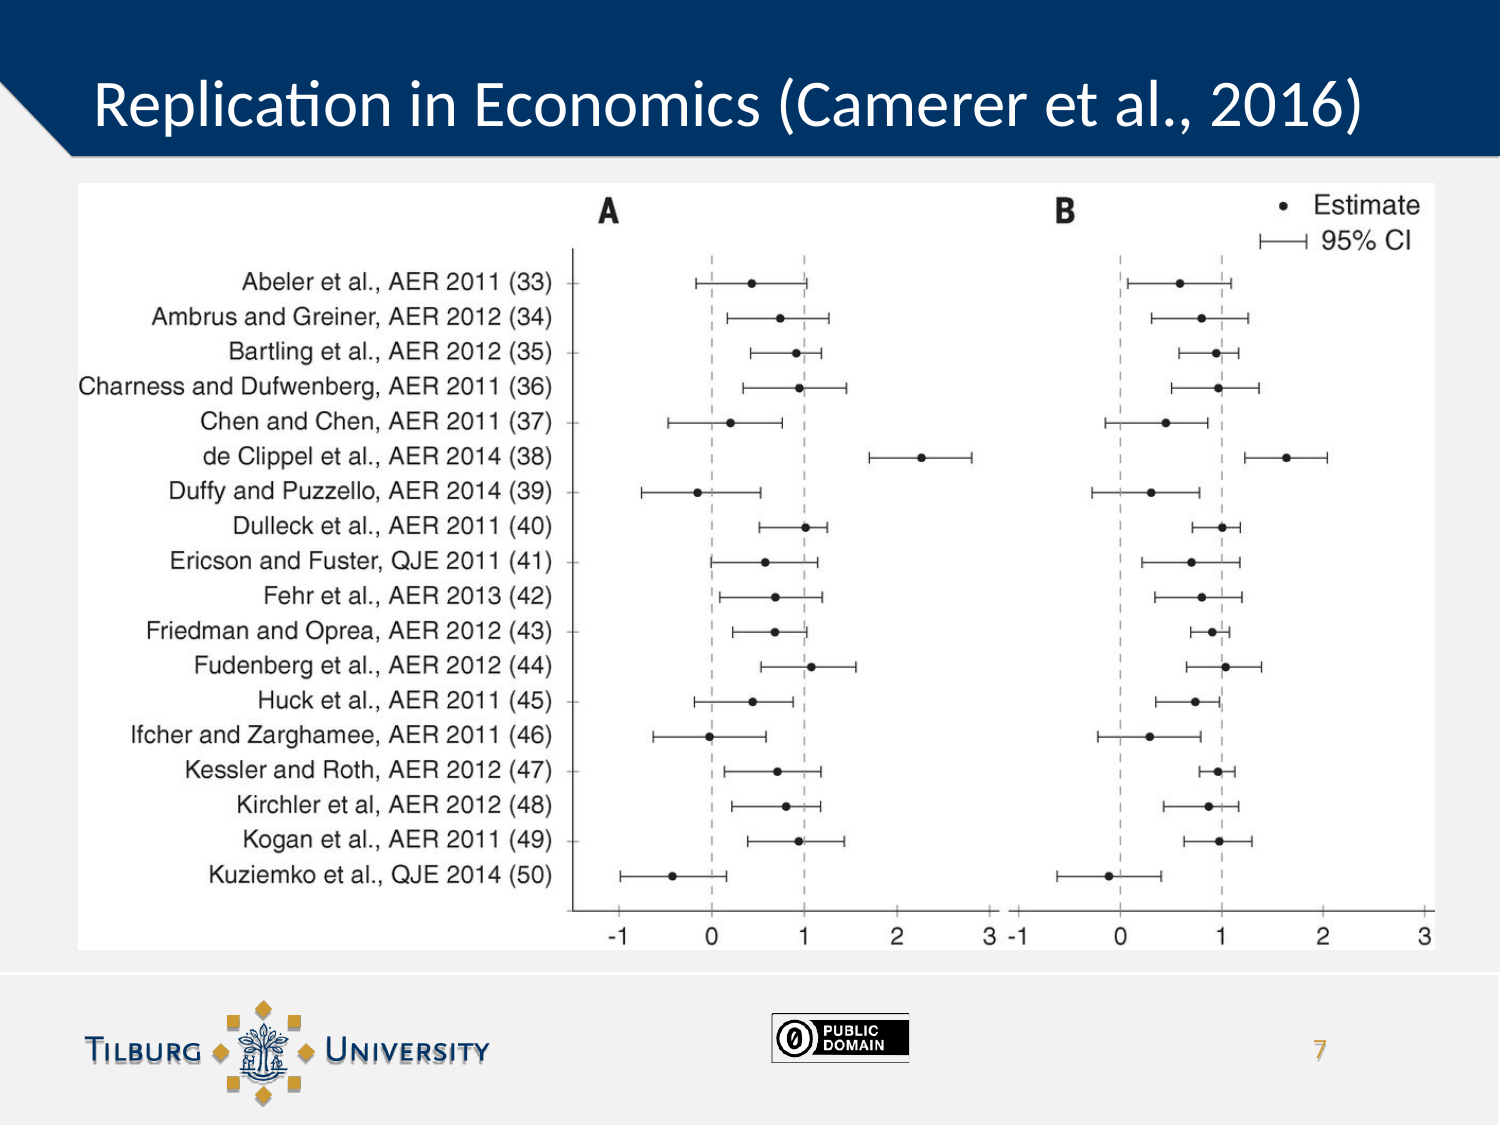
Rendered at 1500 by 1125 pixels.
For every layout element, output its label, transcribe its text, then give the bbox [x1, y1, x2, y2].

text_box Replication in Economics (Camerer et al., 2016) [78, 51, 1398, 148]
picture [78, 183, 1435, 950]
text_box [772, 1014, 909, 1062]
text_box [1298, 1026, 1426, 1087]
